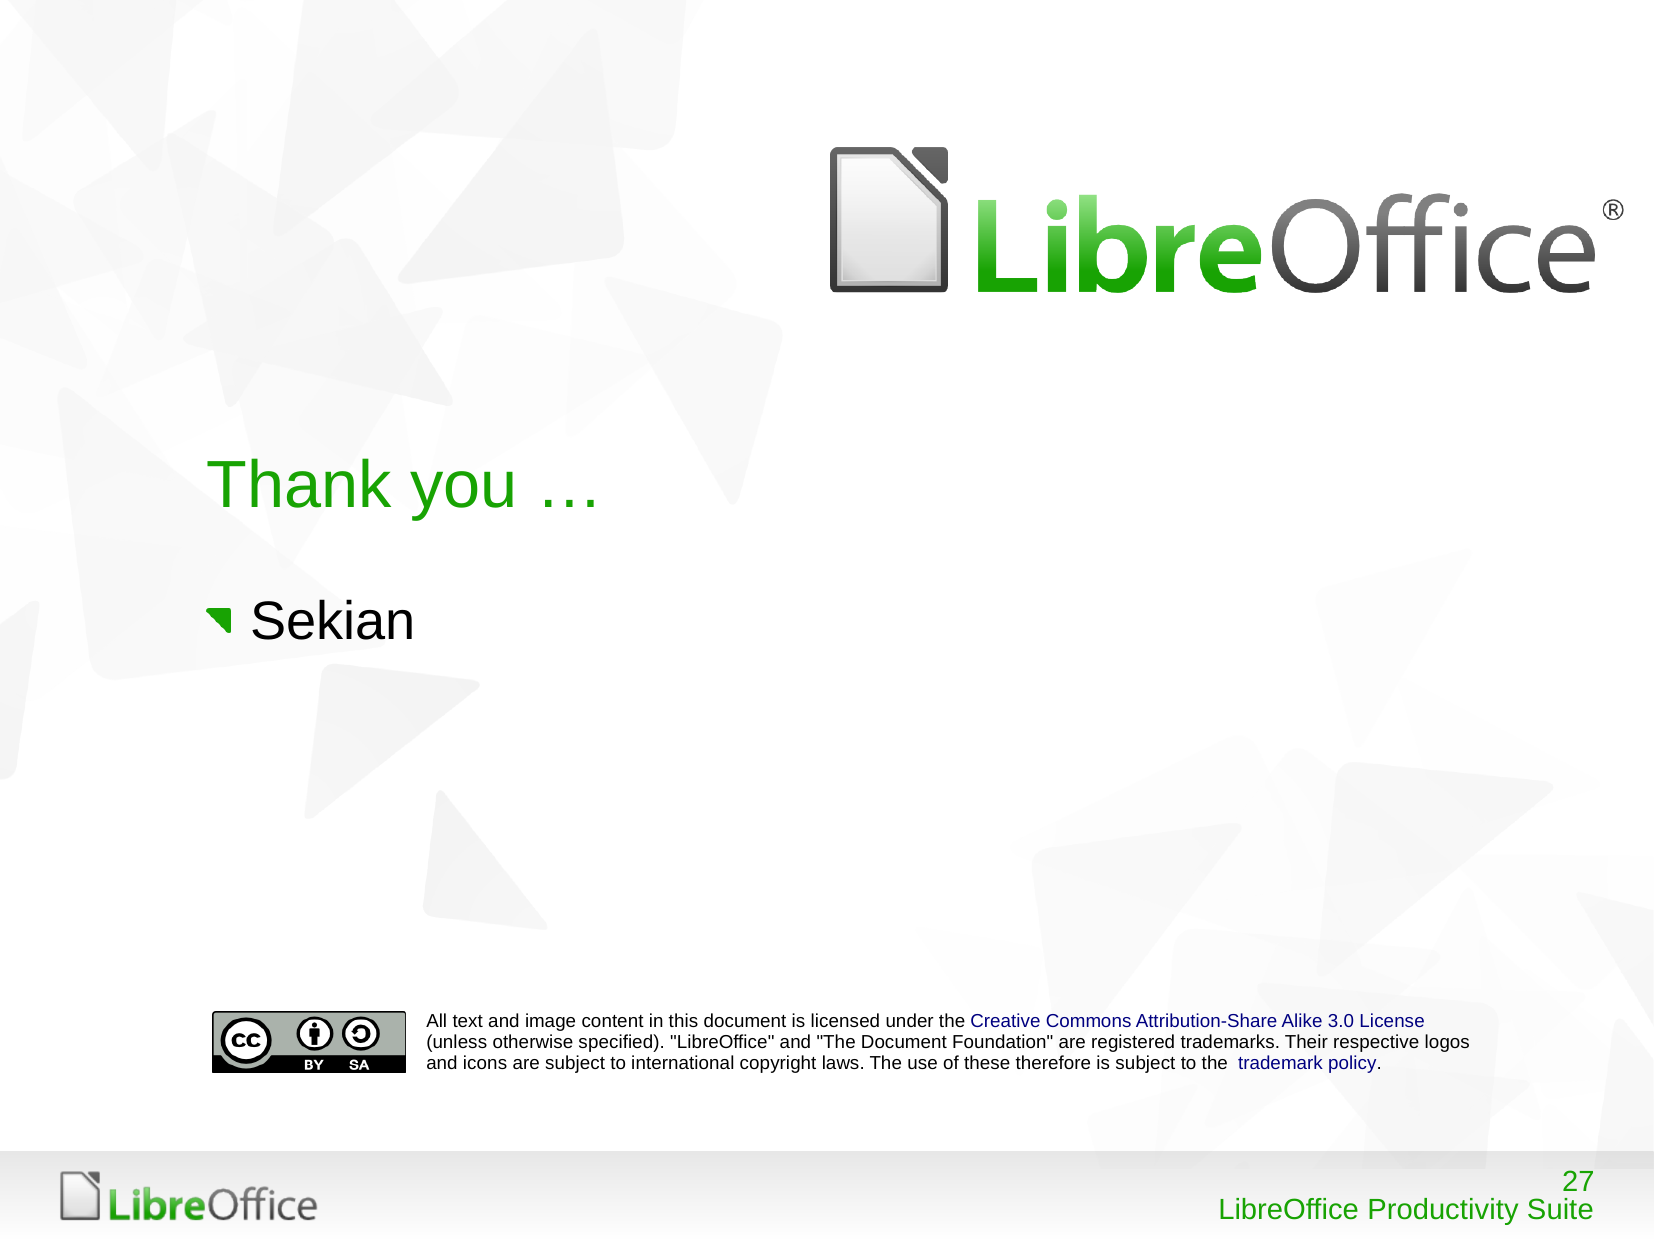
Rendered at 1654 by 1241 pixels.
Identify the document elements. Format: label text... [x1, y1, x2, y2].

title Thank you … [206, 395, 1477, 573]
picture [41, 1152, 337, 1240]
picture [0, 0, 1654, 930]
picture [915, 548, 1654, 1169]
picture [212, 1011, 406, 1073]
list Sekian [206, 590, 1477, 945]
